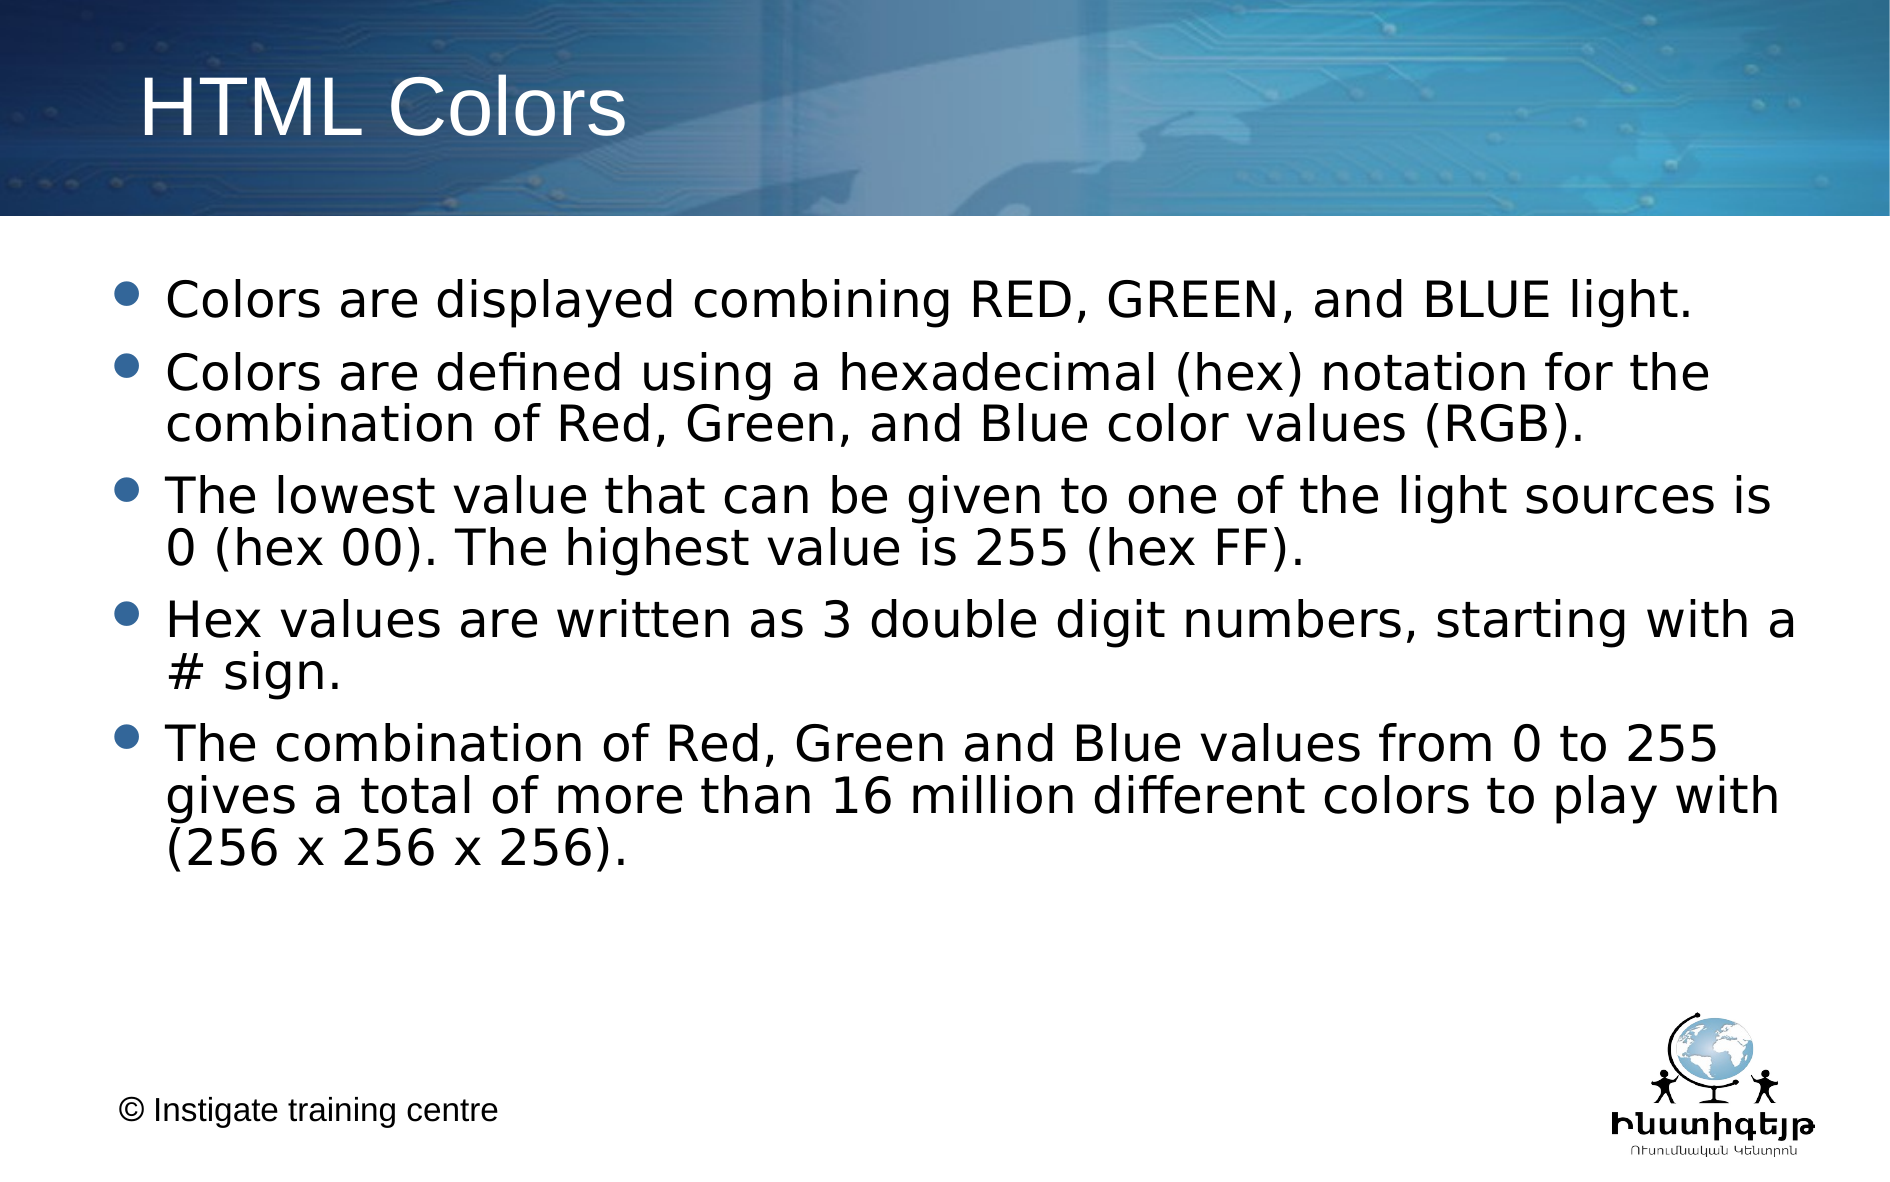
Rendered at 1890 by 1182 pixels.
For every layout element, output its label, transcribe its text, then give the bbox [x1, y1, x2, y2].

picture [0, 0, 1890, 216]
picture [1612, 1012, 1815, 1157]
list Colors are displayed combining RED, GREEN, and BLUE light. Colors are defined using a hexadecimal (hex) notation for the combination of Red, Green, and Blue color values (RGB). The lowest value that can be given to one of the light sources is 0 (hex 00). The highest value is 255 (hex FF). Hex values are written as 3 double digit numbers, starting with a # sign. The combination of Red, Green and Blue values from 0 to 255 gives a total of more than 16 million different colors to play with (256 x 256 x 256). [110, 276, 1801, 301]
text_box HTML Colors [138, 82, 1801, 87]
